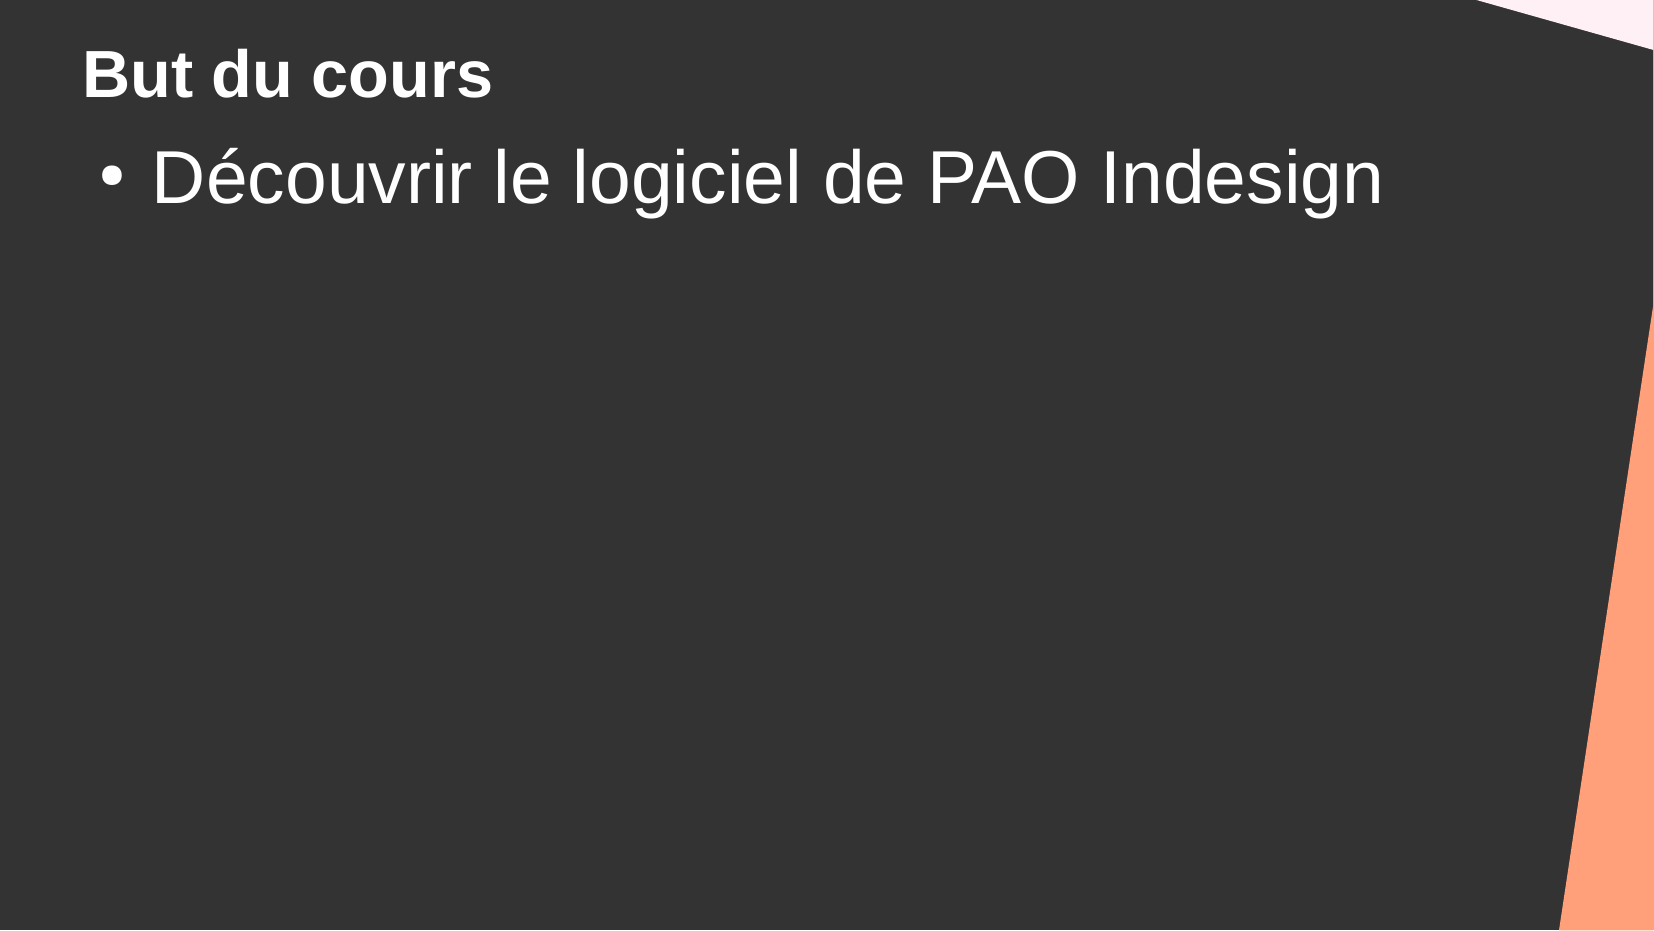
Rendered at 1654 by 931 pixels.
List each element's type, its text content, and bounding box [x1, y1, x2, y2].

text_box [1476, 0, 1654, 51]
text_box [1558, 300, 1654, 931]
list Découvrir le logiciel de PAO Indesign [80, 135, 1560, 762]
title But du cours [82, 37, 1571, 122]
